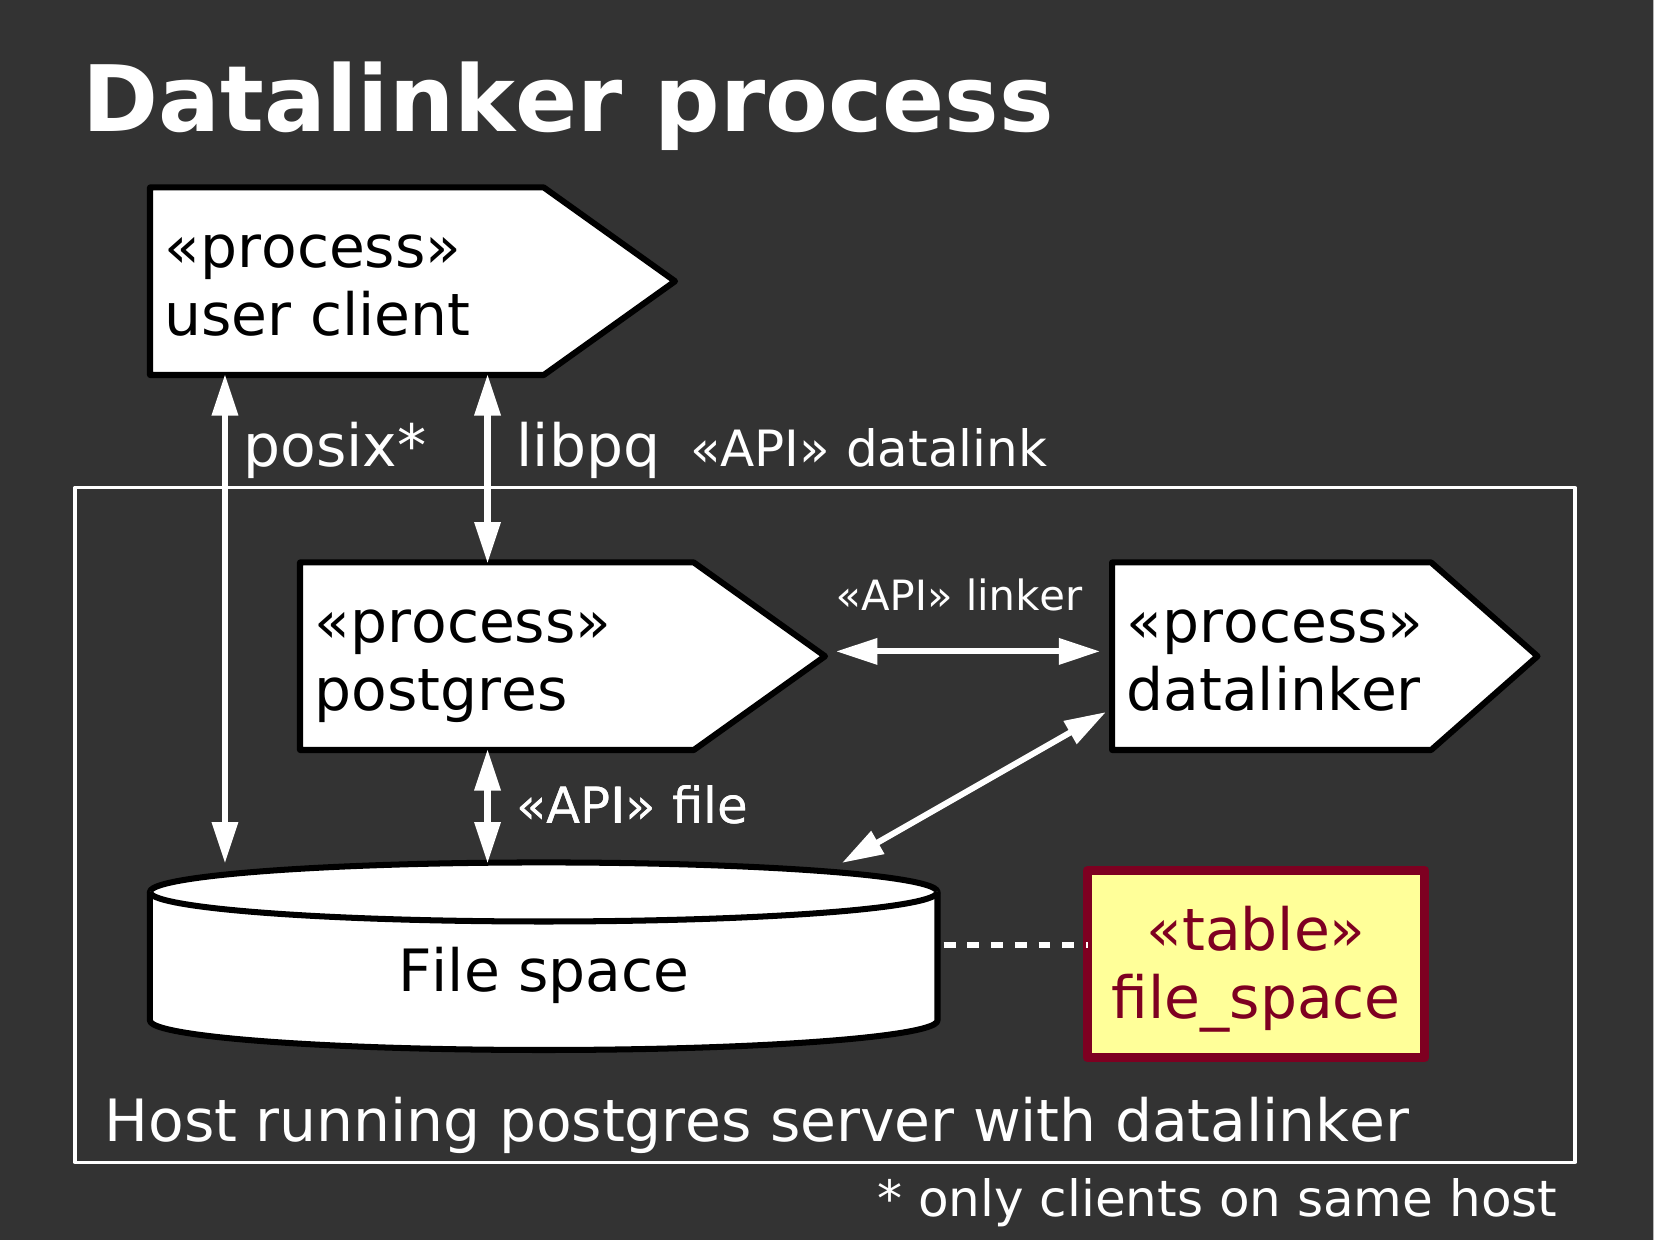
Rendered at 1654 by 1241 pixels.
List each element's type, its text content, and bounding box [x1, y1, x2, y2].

title Datalinker process [82, 46, 1571, 154]
text_box «process» datalinker [1112, 562, 1538, 751]
text_box «API» datalink [675, 412, 1088, 486]
text_box Host running postgres server with datalinker [90, 1079, 1426, 1163]
text_box posix* [229, 404, 442, 488]
text_box «process» postgres [300, 562, 826, 751]
text_box «API» linker [820, 564, 1159, 629]
text_box libpq [501, 404, 676, 488]
text_box File space [149, 862, 938, 1051]
text_box «process» user client [150, 187, 676, 376]
text_box «API» file [501, 769, 764, 843]
text_box «table» file_space [1087, 870, 1425, 1058]
text_box * only clients on same host [862, 1162, 1573, 1236]
